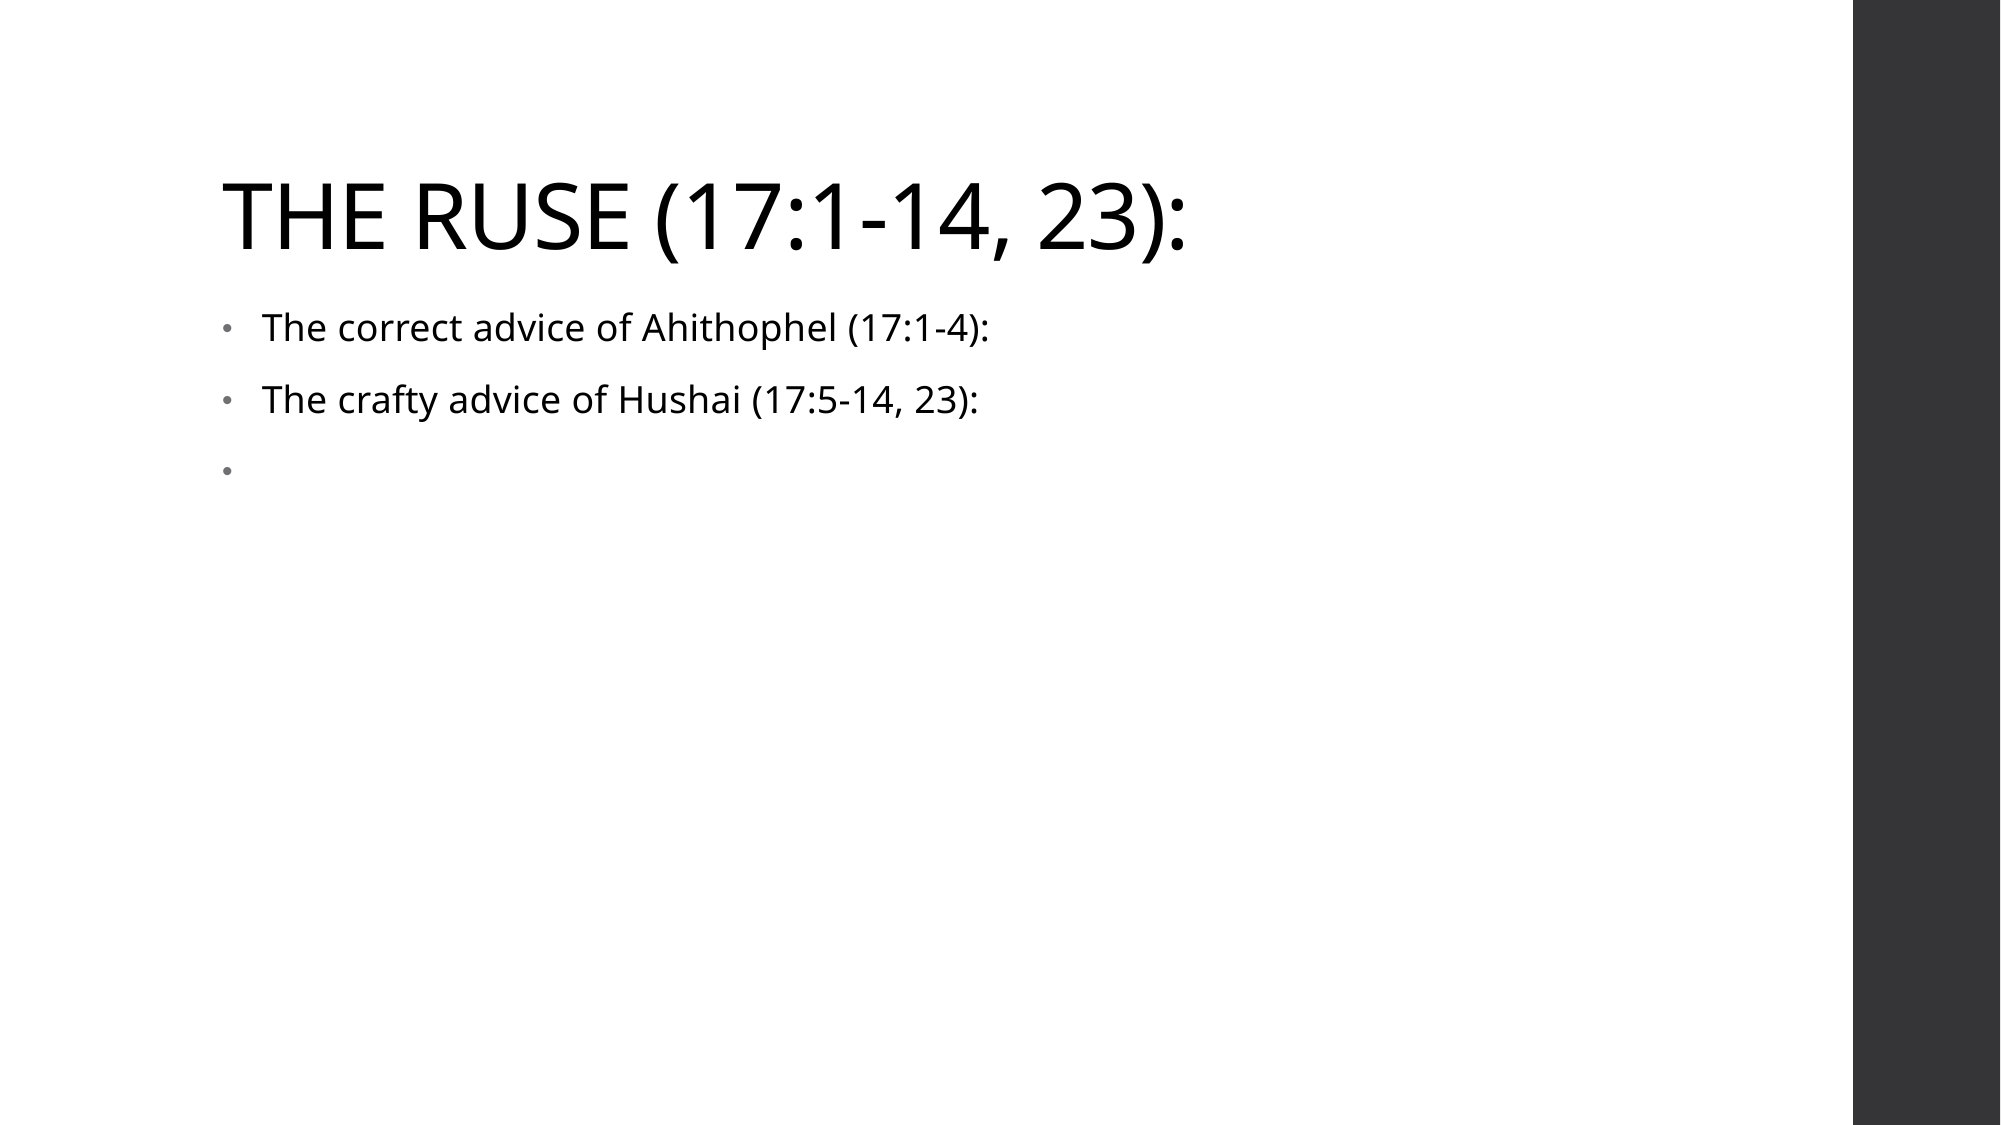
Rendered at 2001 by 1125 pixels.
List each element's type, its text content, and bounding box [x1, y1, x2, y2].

list The correct advice of Ahithophel (17:1-4): The crafty advice of Hushai (17:5-14, 23): [206, 299, 1617, 1014]
title THE RUSE (17:1-14, 23): [206, 60, 1797, 278]
